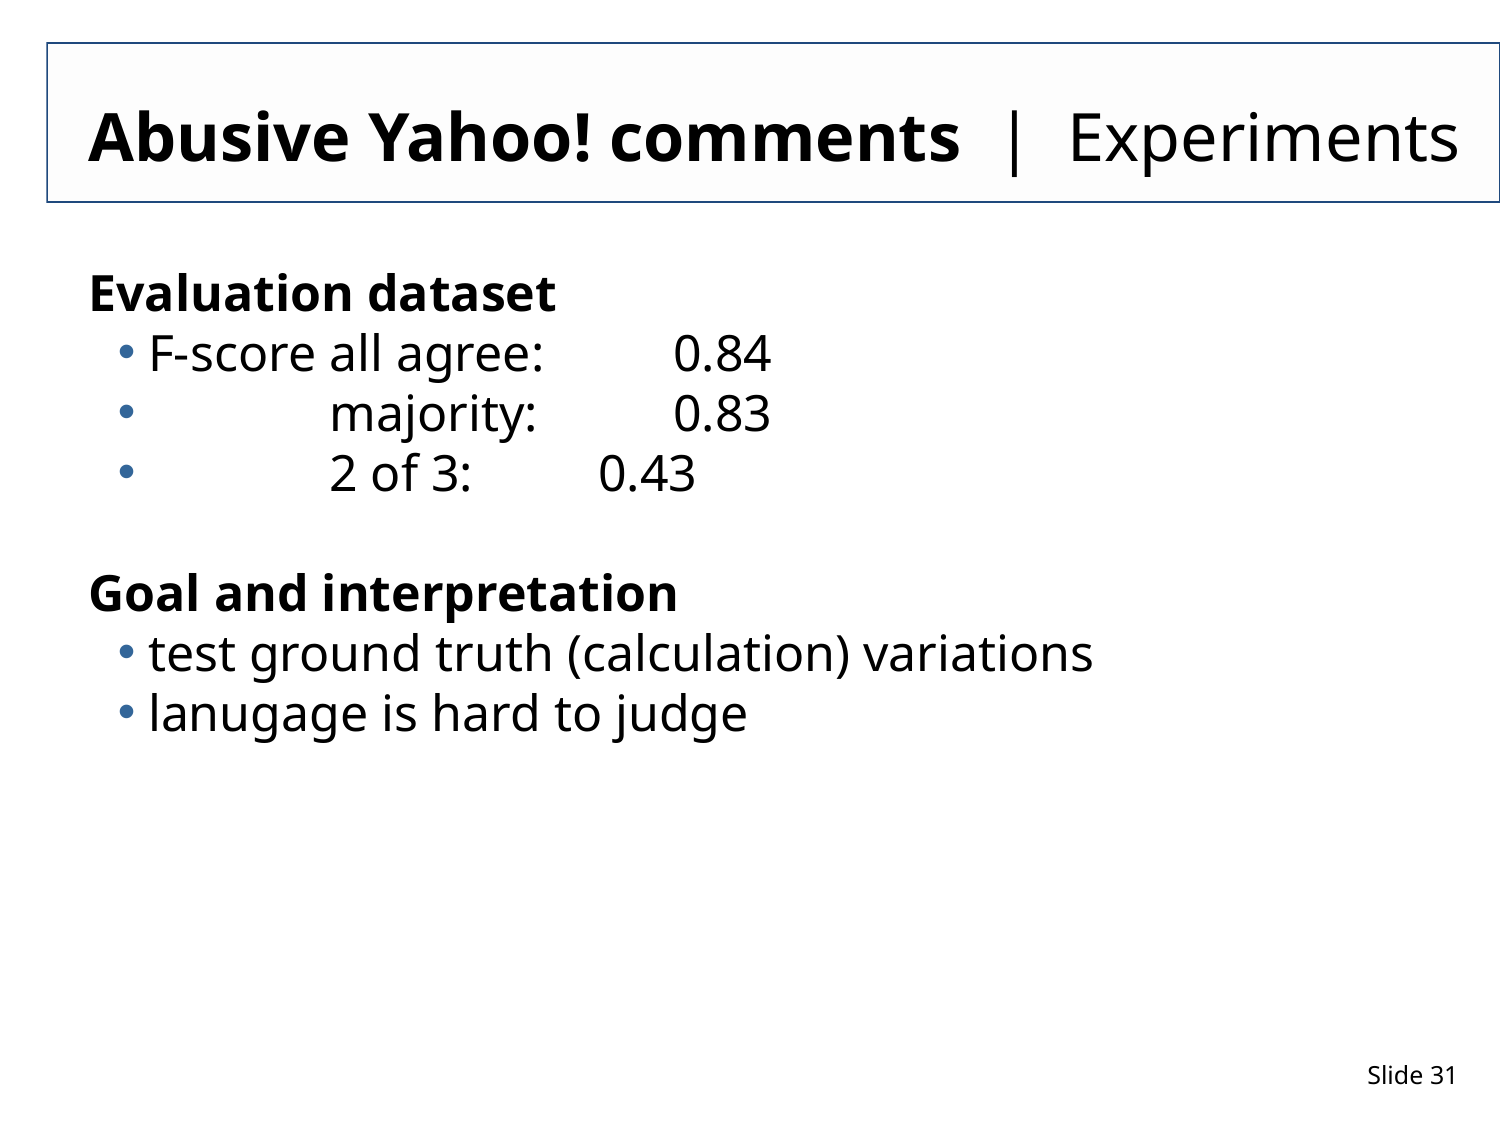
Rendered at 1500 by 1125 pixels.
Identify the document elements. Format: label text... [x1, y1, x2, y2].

text_box Abusive Yahoo! comments | Experiments [88, 42, 1469, 176]
text_box Evaluation dataset F-score all agree: 0.84 F-score majority: 0.83 F-score 2 of 3: 0.43 Goal and interpretation test ground truth (calculation) variations lanugage is hard to judge [88, 260, 1435, 1029]
